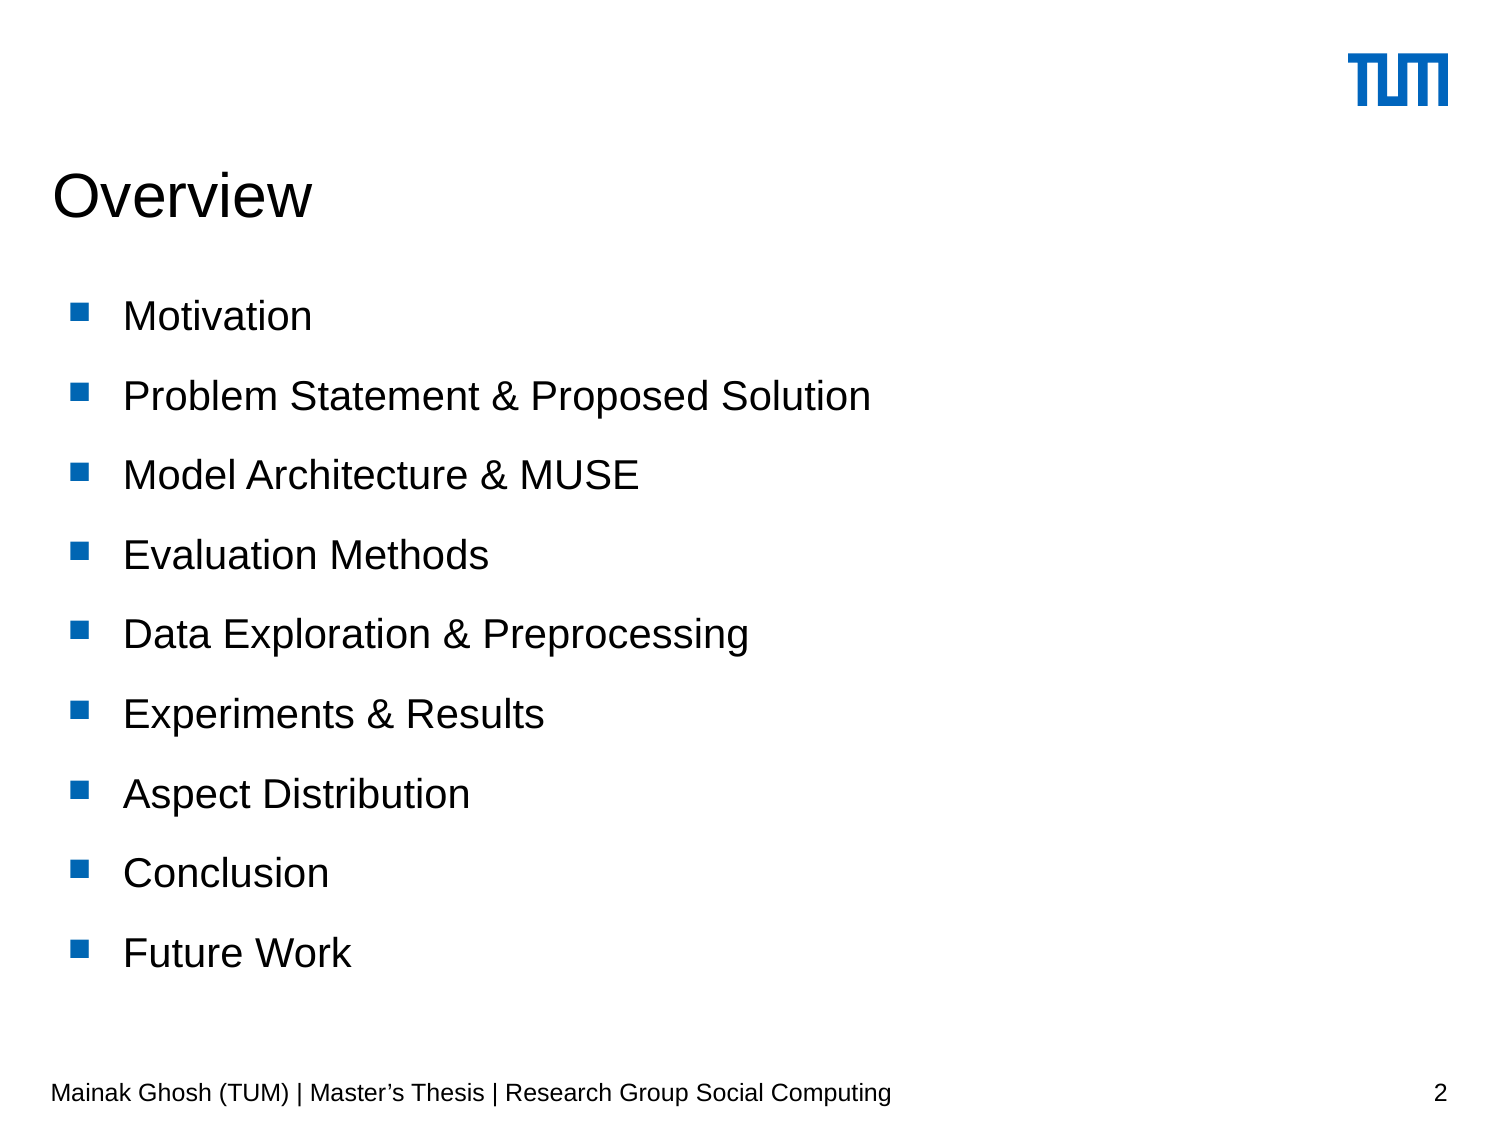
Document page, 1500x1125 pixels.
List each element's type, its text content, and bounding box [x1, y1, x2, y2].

title Overview [52, 163, 1449, 231]
list Motivation Problem Statement & Proposed Solution Model Architecture & MUSE Evaluation Methods Data Exploration & Preprocessing Experiments & Results Aspect Distribution Conclusion Future Work [52, 289, 1449, 1060]
slide_number <number> [1112, 1061, 1448, 1122]
text_box Mainak Ghosh (TUM) | Master’s Thesis | Research Group Social Computing [50, 1061, 1112, 1122]
